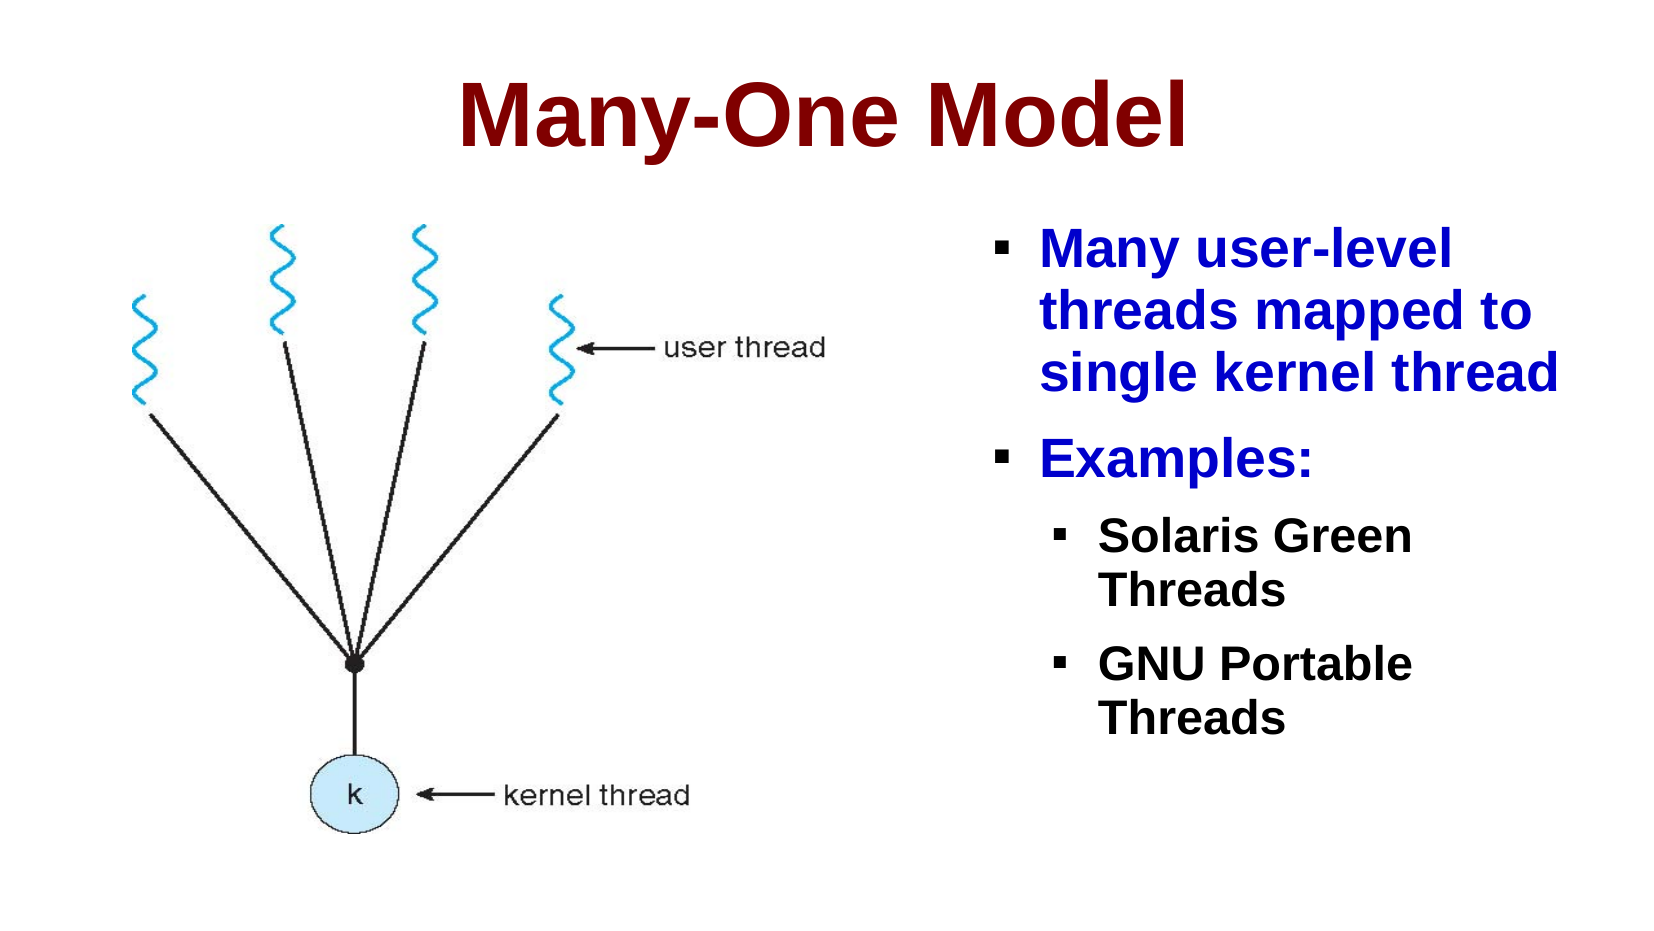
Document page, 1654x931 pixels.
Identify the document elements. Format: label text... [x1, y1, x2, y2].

title Many-One Model [82, 37, 1571, 193]
list Many user-level threads mapped to single kernel thread Examples: Solaris Green Threads GNU Portable Threads [980, 217, 1571, 757]
picture [132, 224, 827, 834]
